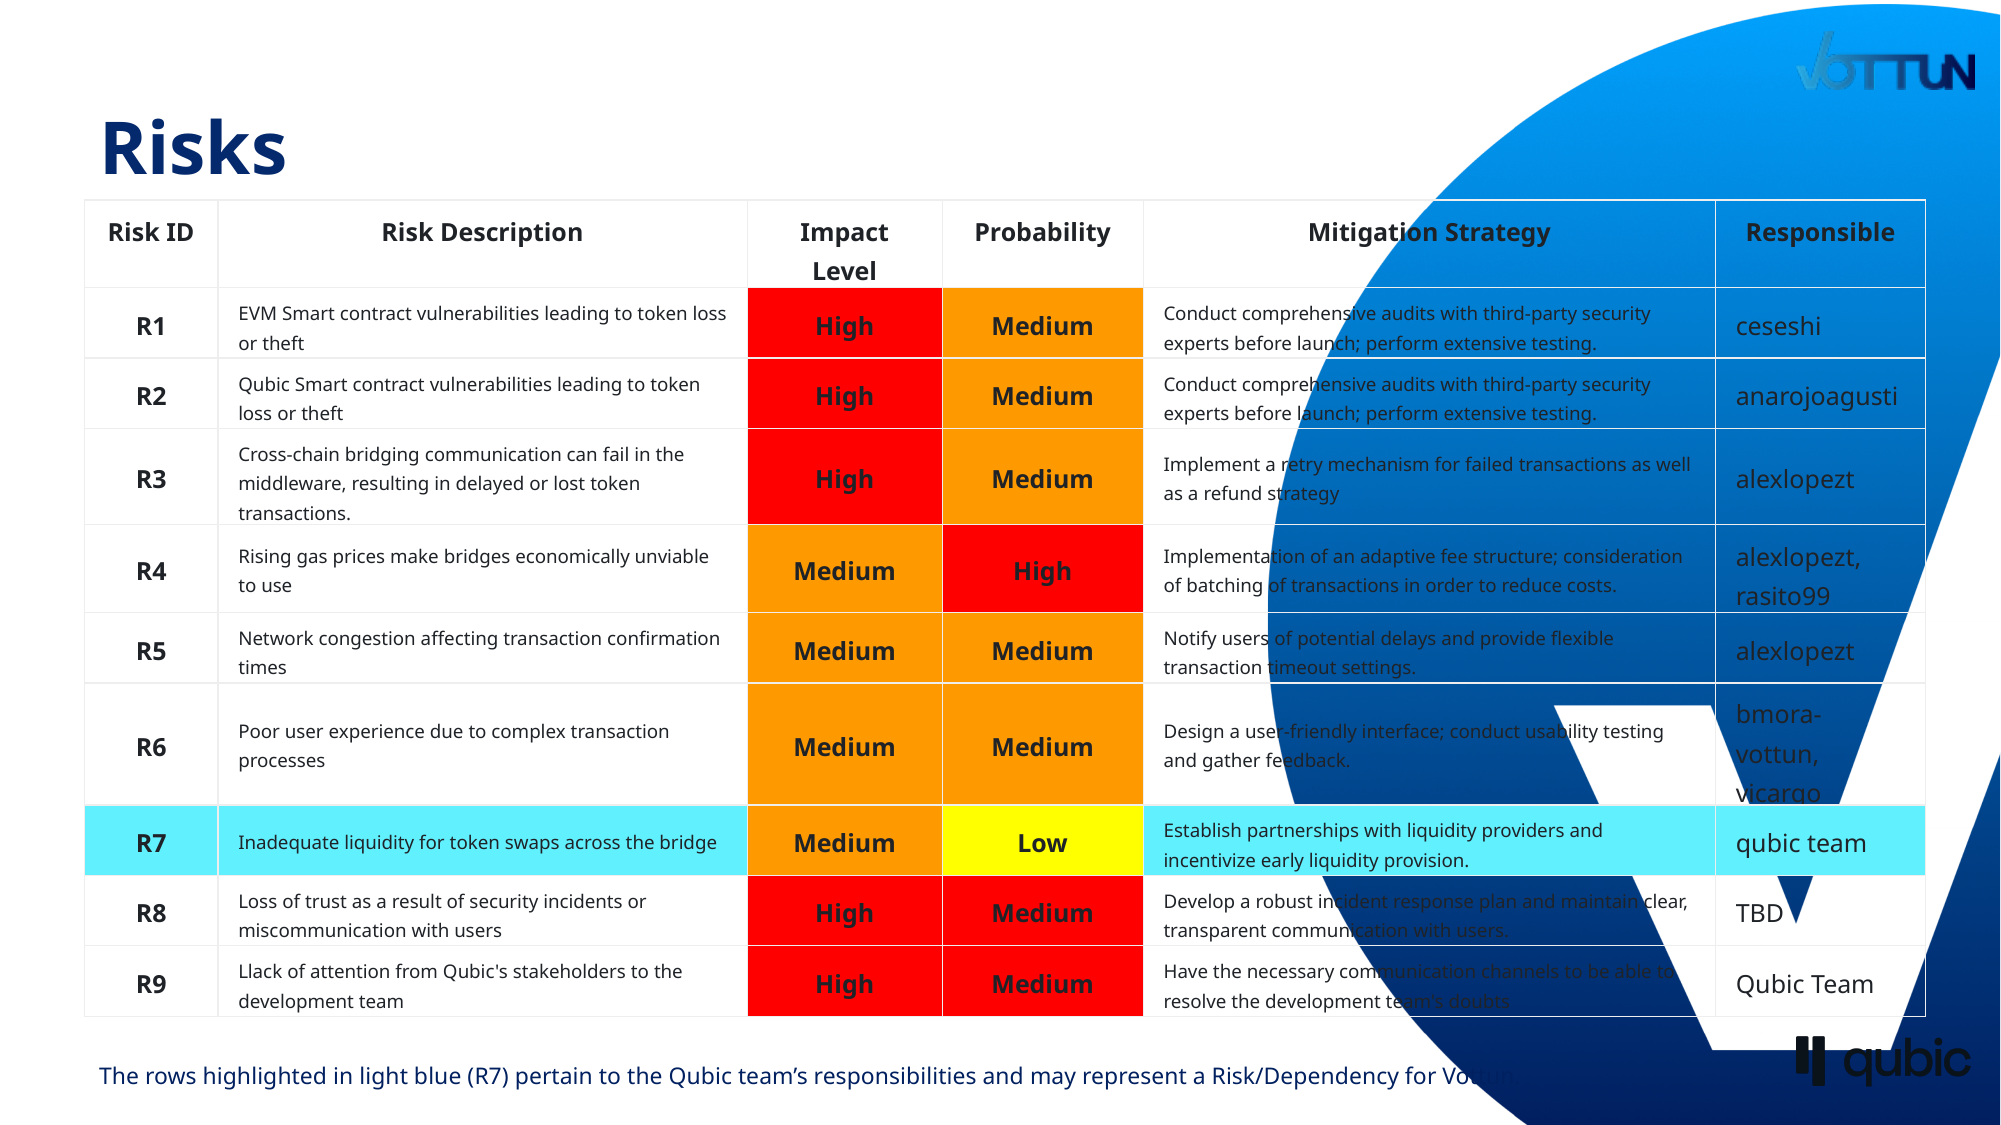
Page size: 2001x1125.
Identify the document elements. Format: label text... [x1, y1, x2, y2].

table_cell R3 [85, 429, 217, 524]
table_cell Medium [943, 684, 1143, 804]
table_cell Medium [748, 525, 942, 612]
table_cell Medium [748, 806, 942, 875]
table_cell Medium [748, 613, 942, 682]
table_cell Qubic Team [1716, 946, 1925, 1016]
table_cell EVM Smart contract vulnerabilities leading to token loss or theft [219, 288, 747, 357]
table_header Mitigation Strategy [1144, 201, 1715, 287]
table_cell High [748, 429, 942, 524]
table_header Impact Level [748, 201, 942, 287]
table_cell Medium [748, 684, 942, 804]
table_cell Rising gas prices make bridges economically unviable to use [219, 525, 747, 612]
table_cell anarojoagusti [1716, 359, 1925, 428]
table_cell qubic team [1716, 806, 1925, 875]
table_cell Medium [943, 429, 1143, 524]
table_cell alexlopezt [1716, 429, 1925, 524]
table_cell alexlopezt [1716, 613, 1925, 682]
table_header Risk ID [85, 201, 217, 287]
table_cell Poor user experience due to complex transaction processes [219, 684, 747, 804]
table_header Probability [943, 201, 1143, 287]
table_cell Network congestion affecting transaction confirmation times [219, 613, 747, 682]
table_cell Conduct comprehensive audits with third-party security experts before launch; perform extensive testing. [1144, 359, 1715, 428]
table_cell Medium [943, 359, 1143, 428]
table_cell R2 [85, 359, 217, 428]
table_cell Implementation of an adaptive fee structure; consideration of batching of transactions in order to reduce costs. [1144, 525, 1715, 612]
table_cell High [748, 288, 942, 357]
table_cell R7 [85, 806, 217, 875]
table_cell R5 [85, 613, 217, 682]
table_cell alexlopezt, rasito99 [1716, 525, 1925, 612]
table_cell Conduct comprehensive audits with third-party security experts before launch; perform extensive testing. [1144, 288, 1715, 357]
table_cell R9 [85, 946, 217, 1016]
table_cell Inadequate liquidity for token swaps across the bridge [219, 806, 747, 875]
table_cell Medium [943, 288, 1143, 357]
text_box Risks [84, 94, 1822, 198]
table_cell High [748, 946, 942, 1016]
table_cell High [748, 876, 942, 945]
table_cell R8 [85, 876, 217, 945]
table_cell R6 [85, 684, 217, 804]
table_cell High [943, 525, 1143, 612]
table_cell Medium [943, 946, 1143, 1016]
table_cell R4 [85, 525, 217, 612]
table_cell Medium [943, 876, 1143, 945]
table_header Risk Description [219, 201, 747, 287]
table_cell Loss of trust as a result of security incidents or miscommunication with users [219, 876, 747, 945]
table_cell Notify users of potential delays and provide flexible transaction timeout settings. [1144, 613, 1715, 682]
table_header Responsible [1716, 201, 1925, 287]
table_cell Implement a retry mechanism for failed transactions as well as a refund strategy [1144, 429, 1715, 524]
table_cell Cross-chain bridging communication can fail in the middleware, resulting in delayed or lost token transactions. [219, 429, 747, 524]
table_cell Design a user-friendly interface; conduct usability testing and gather feedback. [1144, 684, 1715, 804]
table_cell High [748, 359, 942, 428]
table_cell Llack of attention from Qubic's stakeholders to the development team [219, 946, 747, 1016]
table_cell Establish partnerships with liquidity providers and incentivize early liquidity provision. [1144, 806, 1715, 875]
table_cell Qubic Smart contract vulnerabilities leading to token loss or theft [219, 359, 747, 428]
table_cell Have the necessary communication channels to be able to resolve the development team's doubts [1144, 946, 1715, 1016]
picture [1267, 4, 2001, 1125]
table_cell Low [943, 806, 1143, 875]
table_cell ceseshi [1716, 288, 1925, 357]
table_cell TBD [1716, 876, 1925, 945]
table_cell Develop a robust incident response plan and maintain clear, transparent communication with users. [1144, 876, 1715, 945]
text_box The rows highlighted in light blue (R7) pertain to the Qubic team’s responsibilities and may represent a Risk/Dependency for Vottun. [84, 1042, 1882, 1105]
table_cell R1 [85, 288, 217, 357]
table_cell bmora-vottun, vicargo [1716, 684, 1925, 804]
table_cell Medium [943, 613, 1143, 682]
